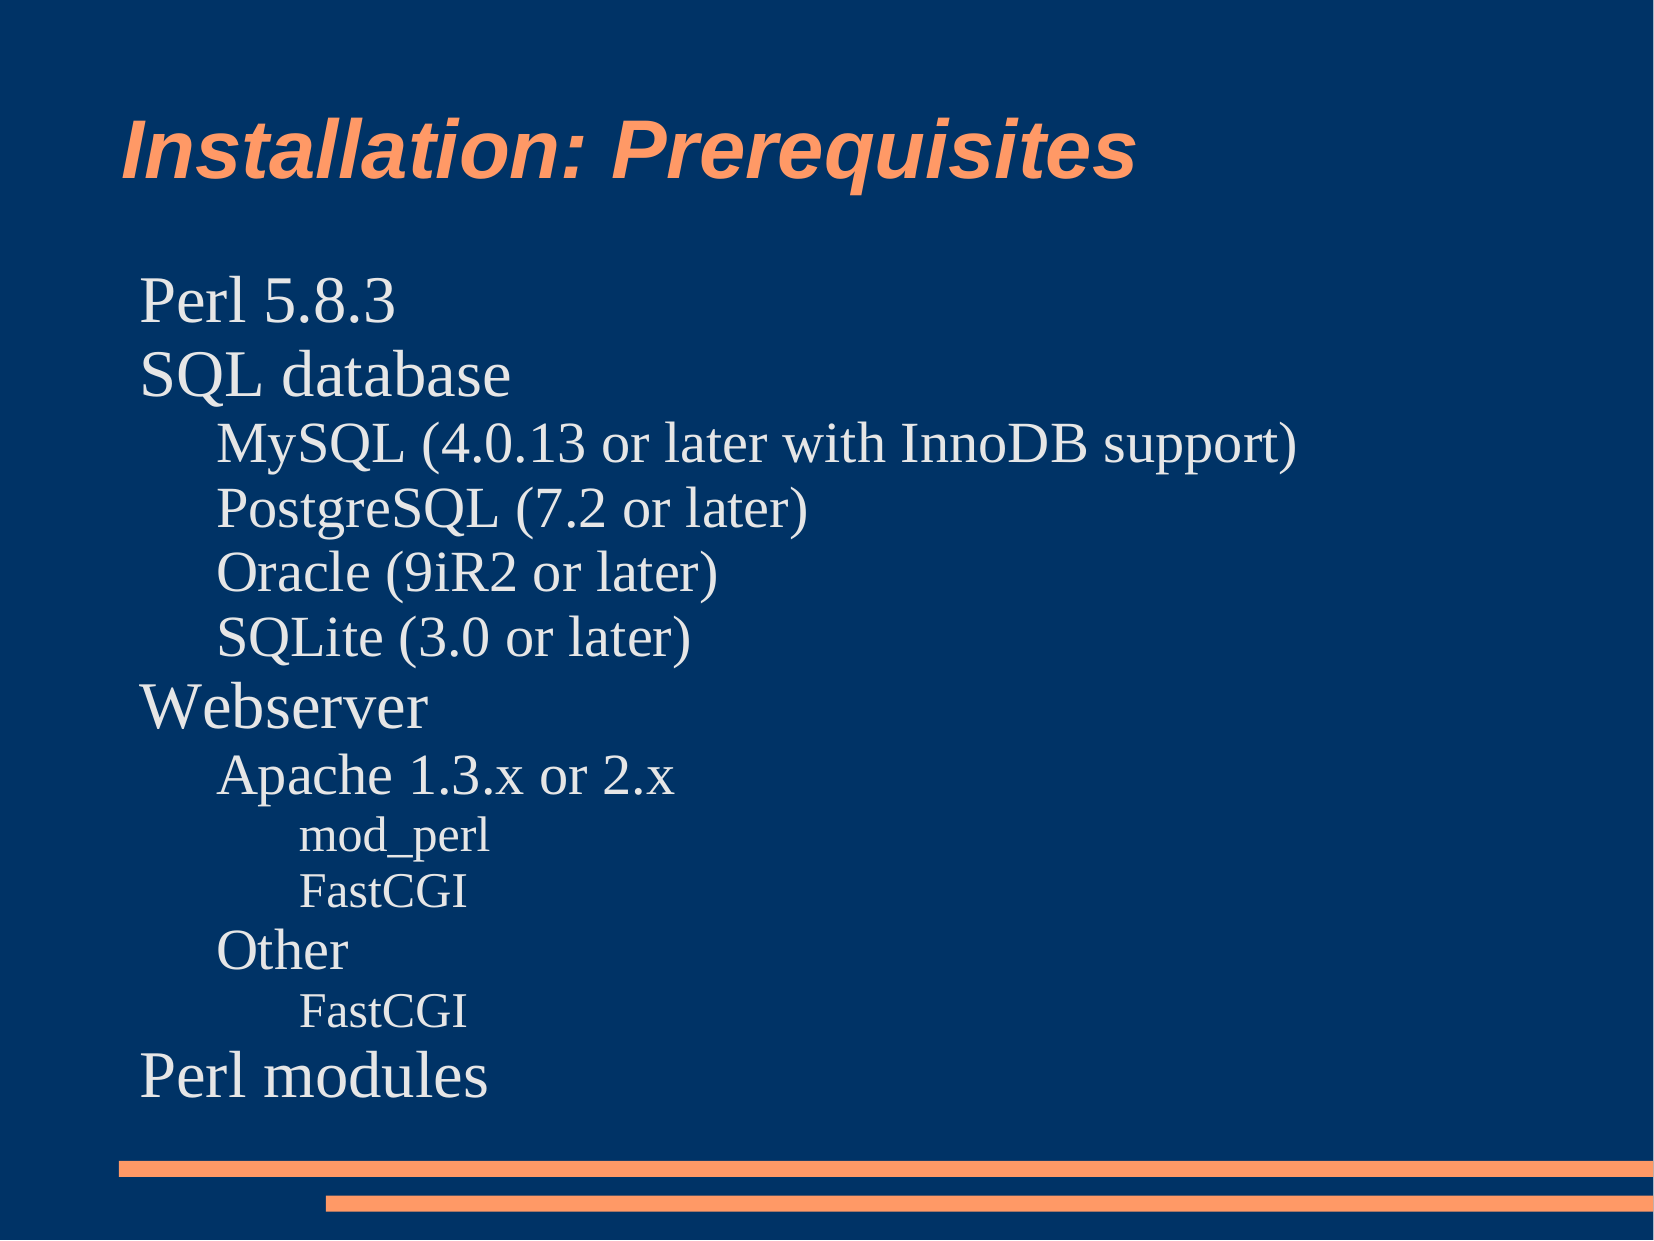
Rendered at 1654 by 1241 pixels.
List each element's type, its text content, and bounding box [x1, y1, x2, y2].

list Perl 5.8.3 SQL database MySQL (4.0.13 or later with InnoDB support) PostgreSQL (7.2 or later) Oracle (9iR2 or later) SQLite (3.0 or later) Webserver Apache 1.3.x or 2.x mod_perl FastCGI Other FastCGI Perl modules [121, 262, 1561, 1172]
title Installation: Prerequisites [121, 53, 1534, 247]
